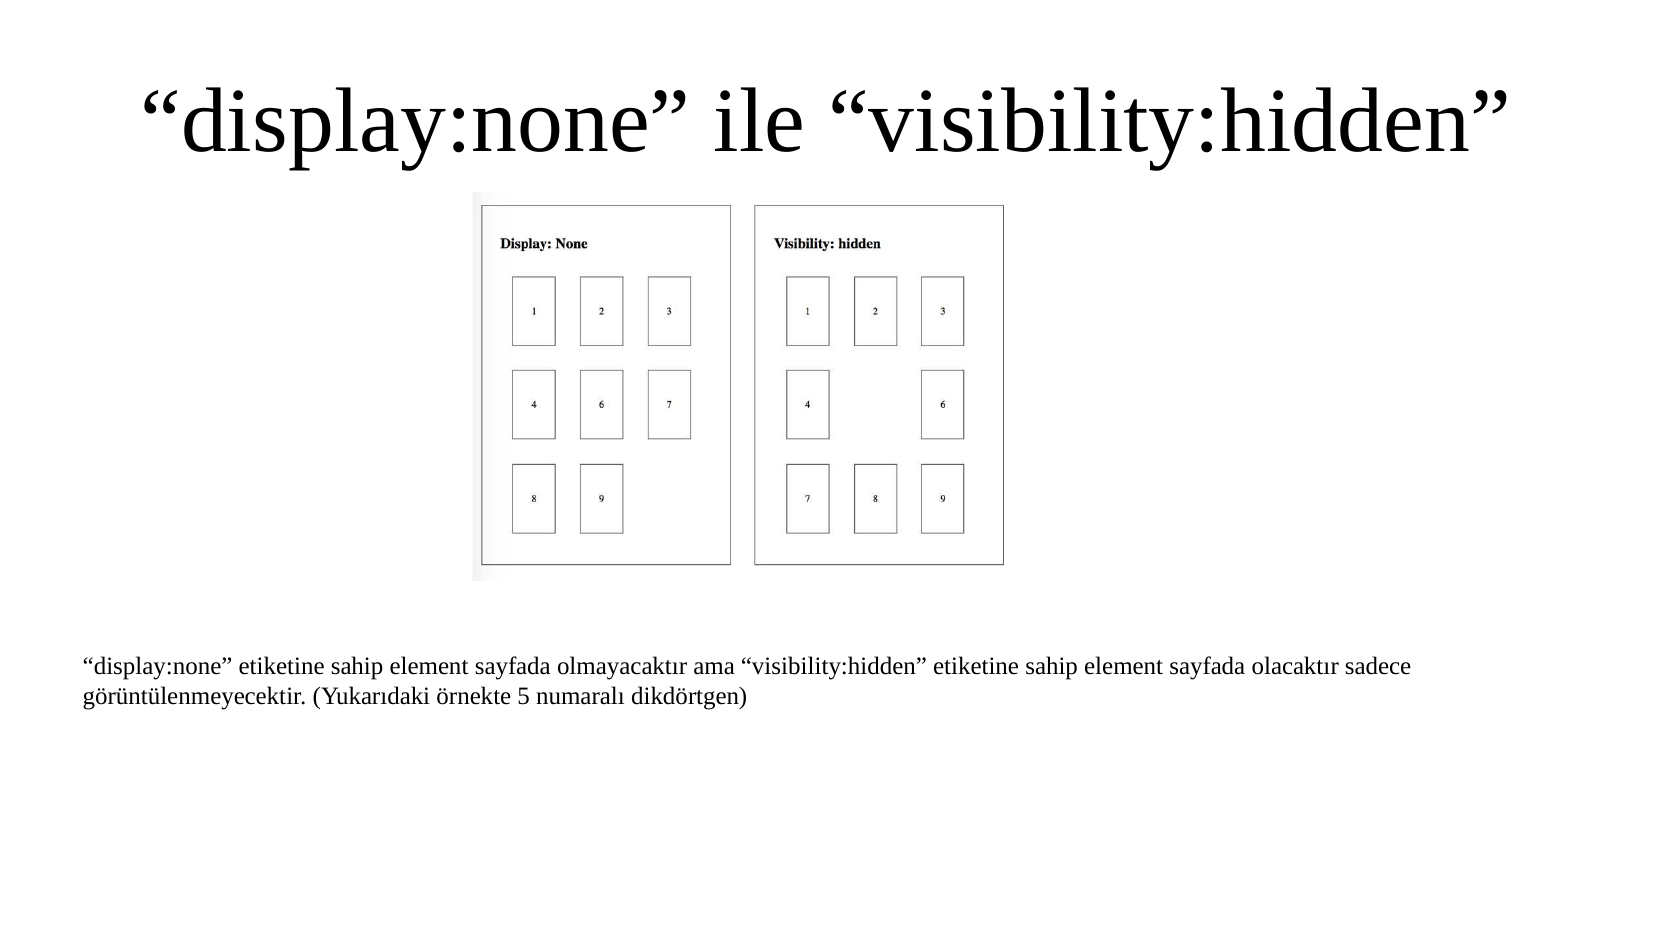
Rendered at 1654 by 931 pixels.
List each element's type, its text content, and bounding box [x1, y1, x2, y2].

title “display:none” ile “visibility:hidden” [82, 37, 1571, 193]
list “display:none” etiketine sahip element sayfada olmayacaktır ama “visibility:hidden” etiketine sahip element sayfada olacaktır sadece görüntülenmeyecektir. (Yukarıdaki örnekte 5 numaralı dikdörtgen) [82, 649, 1571, 758]
picture [472, 192, 1004, 581]
